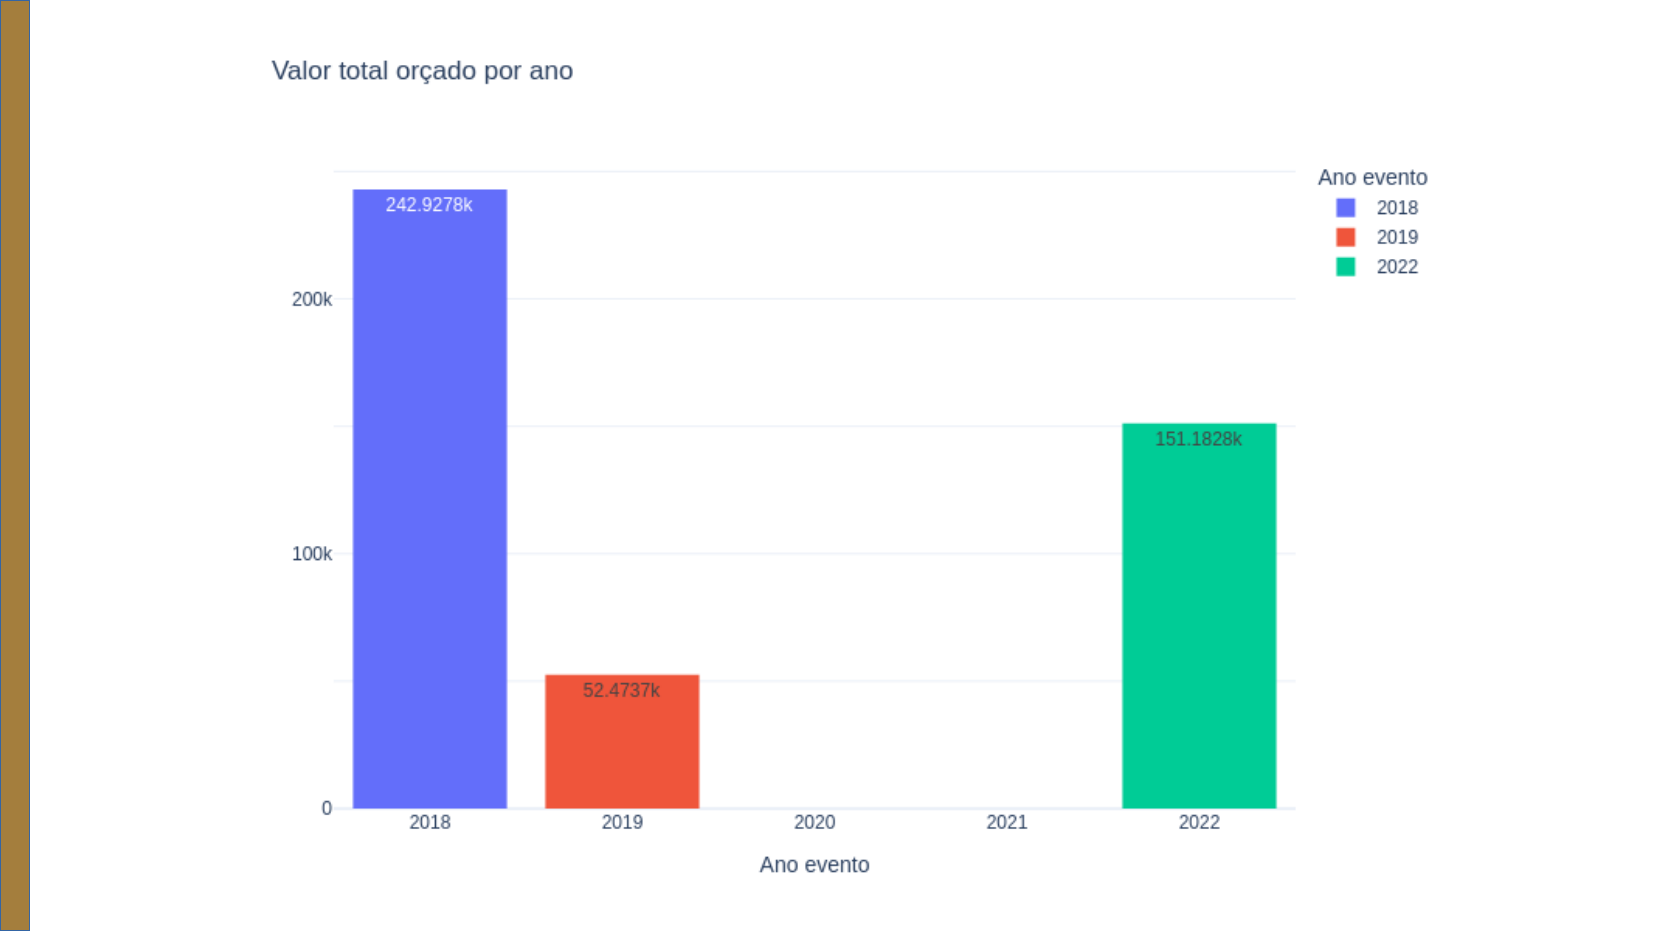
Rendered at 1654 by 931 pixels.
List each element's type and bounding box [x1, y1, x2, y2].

text_box [0, 0, 30, 931]
picture [210, 2, 1451, 931]
